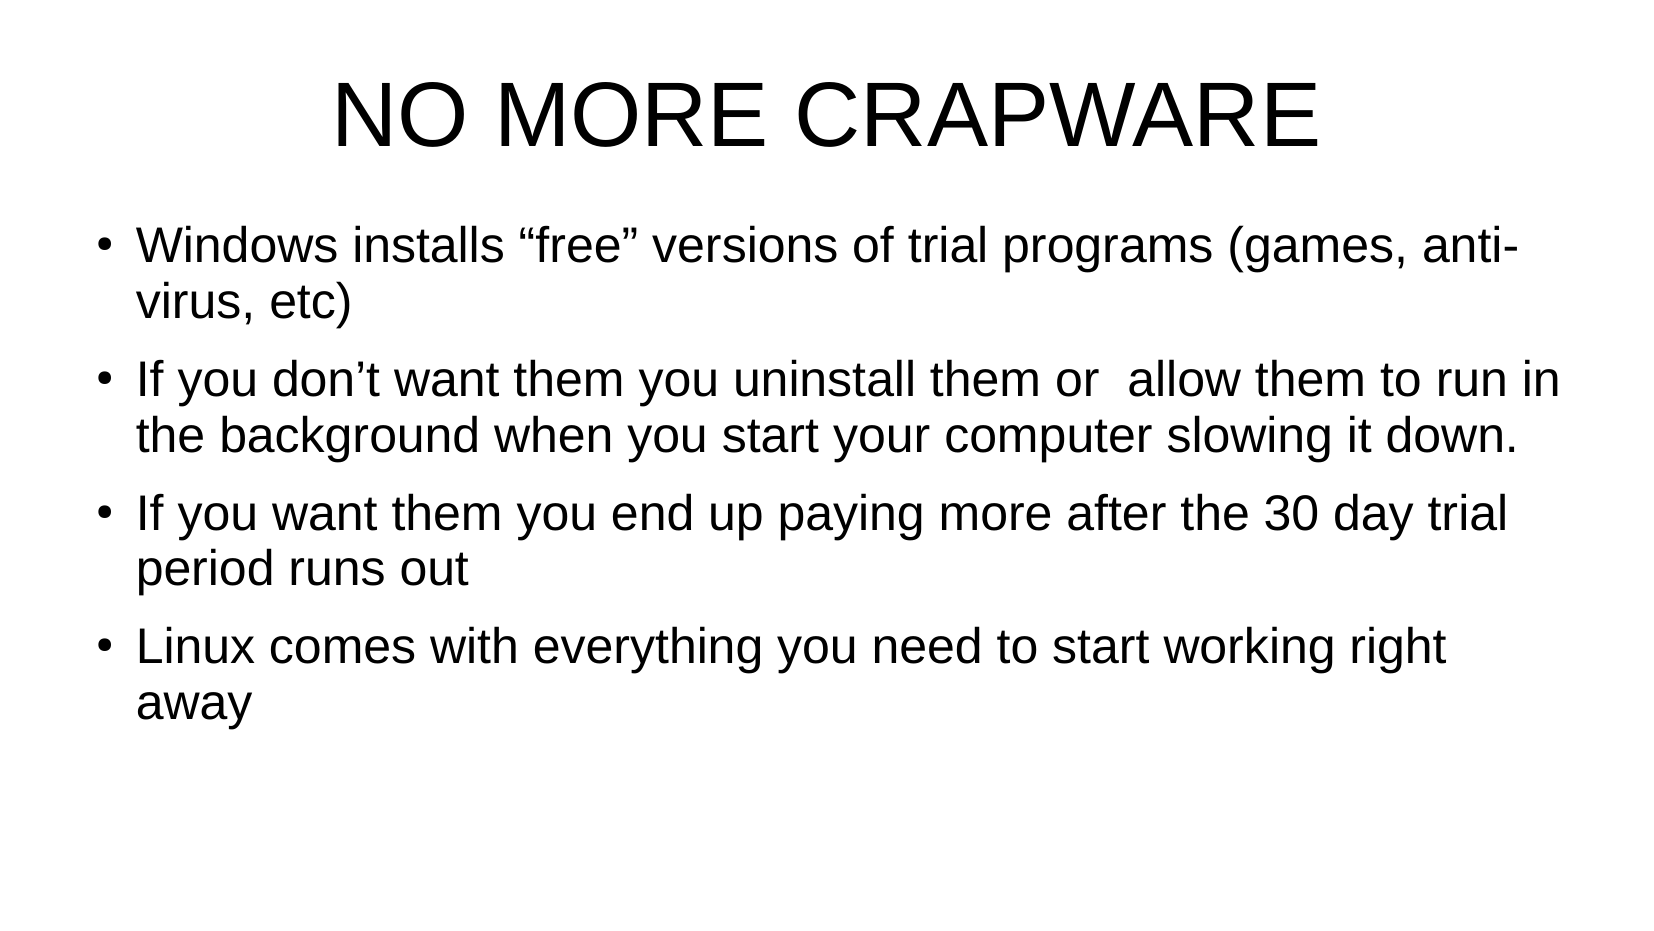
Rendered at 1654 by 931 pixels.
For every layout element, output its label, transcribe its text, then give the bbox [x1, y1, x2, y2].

list Windows installs “free” versions of trial programs (games, anti-virus, etc) If you don’t want them you uninstall them or allow them to run in the background when you start your computer slowing it down. If you want them you end up paying more after the 30 day trial period runs out Linux comes with everything you need to start working right away [82, 217, 1571, 758]
title NO MORE CRAPWARE [82, 37, 1571, 193]
